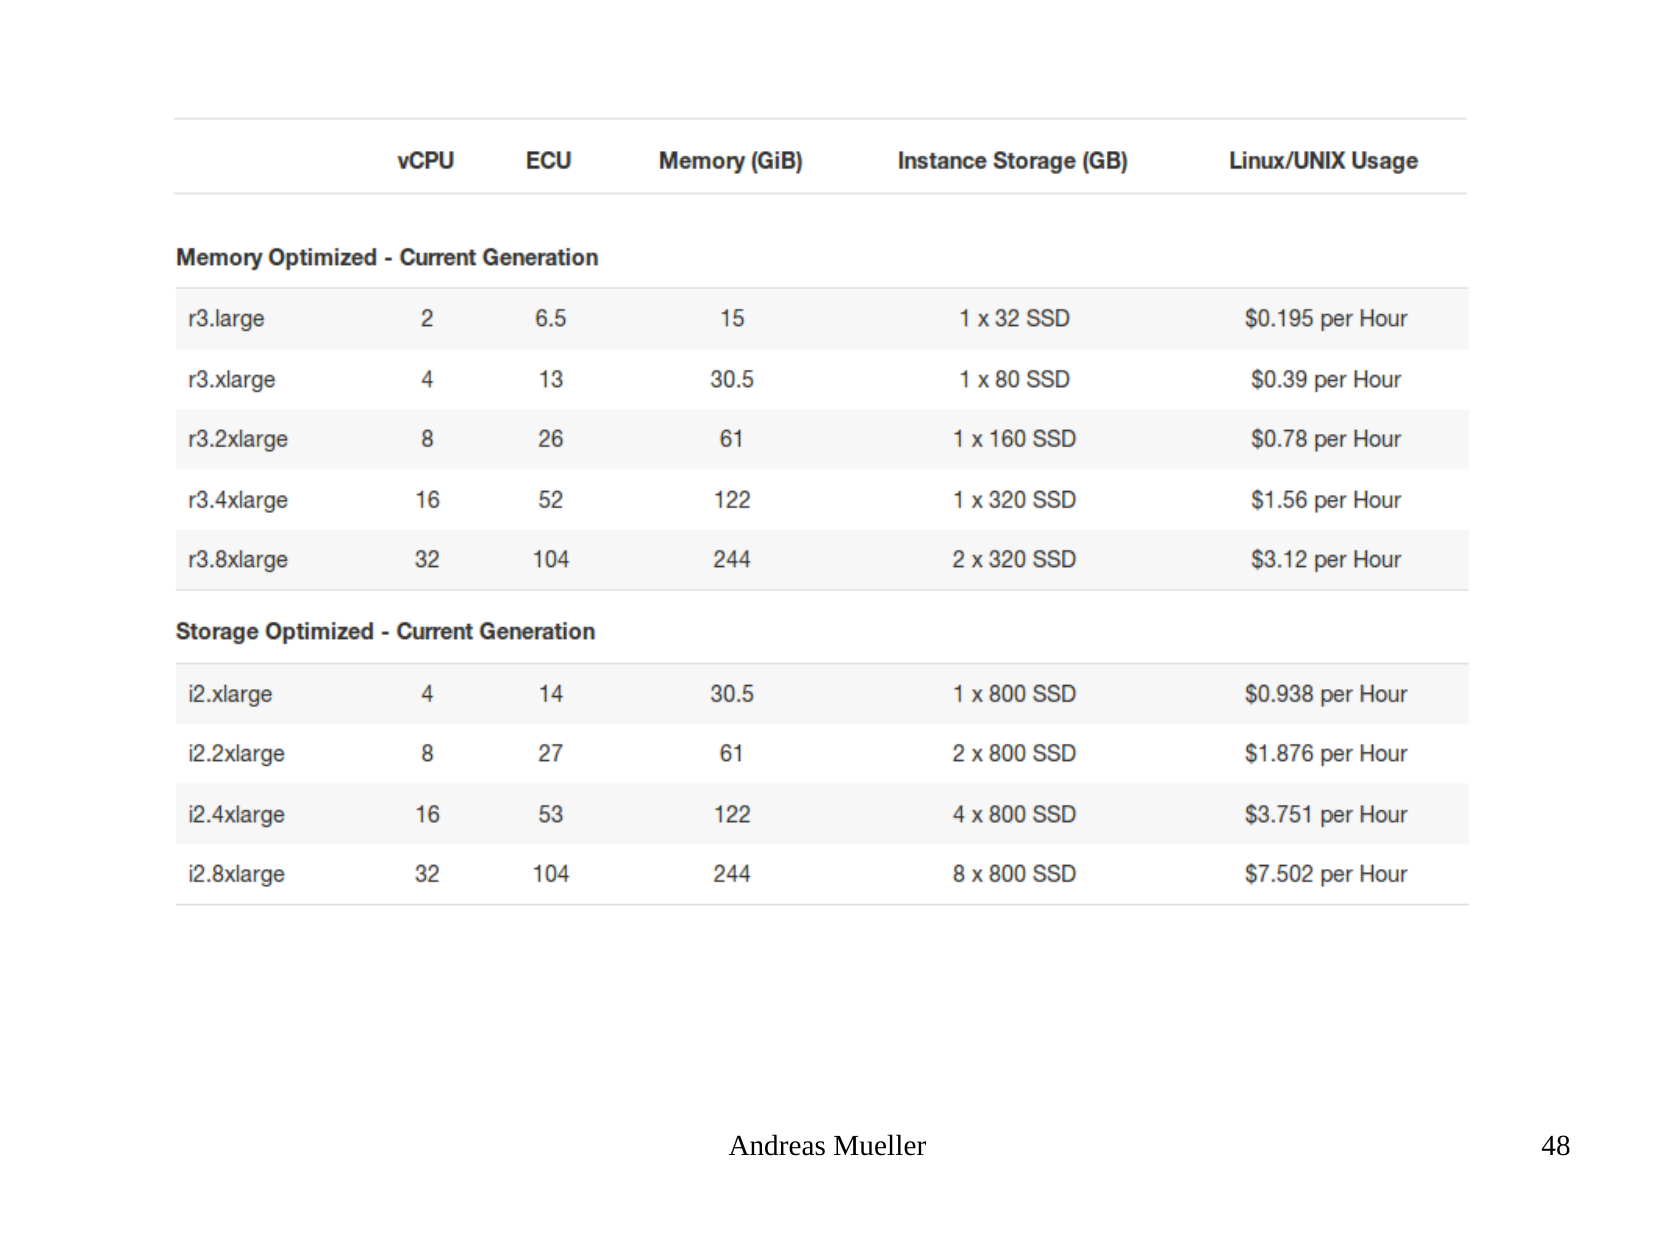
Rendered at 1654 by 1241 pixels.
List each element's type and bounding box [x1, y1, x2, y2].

picture [165, 104, 1489, 204]
picture [170, 239, 1480, 926]
